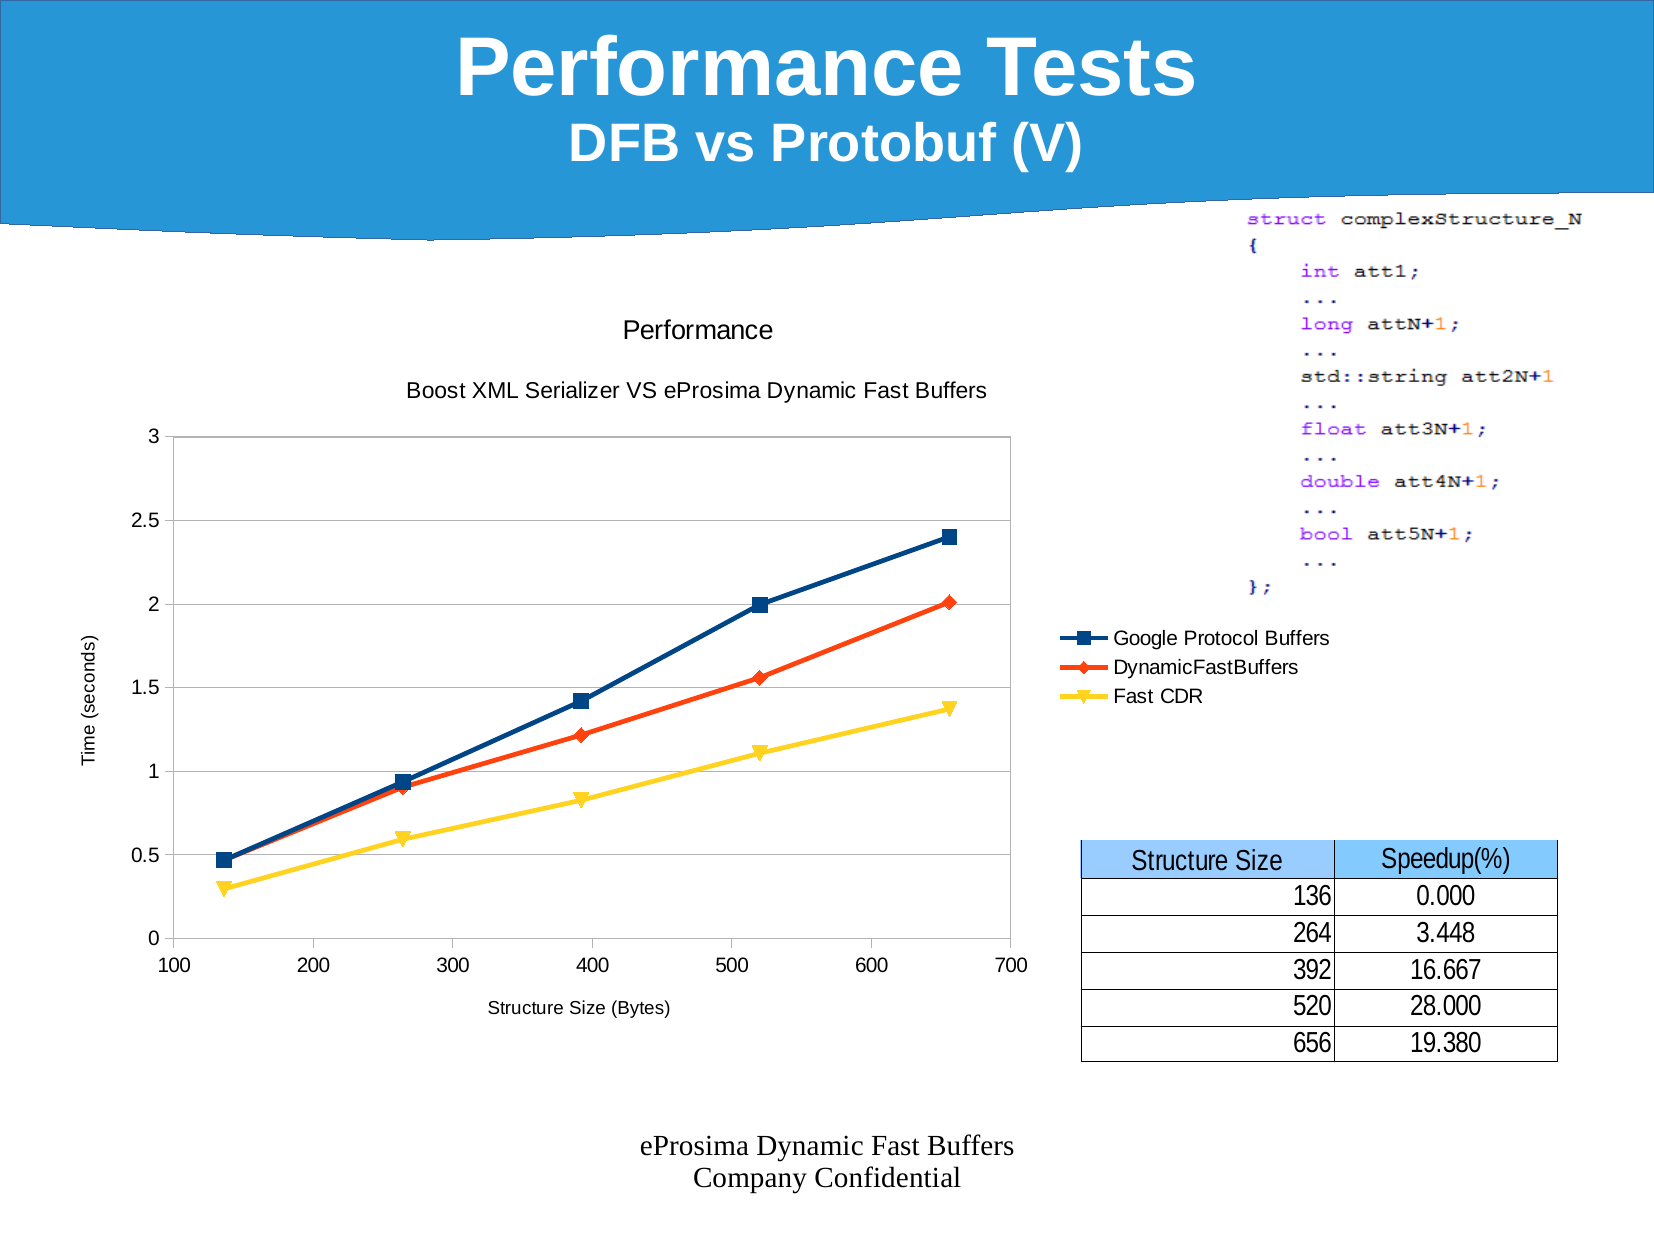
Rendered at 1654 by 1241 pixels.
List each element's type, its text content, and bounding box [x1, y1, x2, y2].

picture [1245, 206, 1606, 601]
text_box Performance Tests DFB vs Protobuf (V) [0, 0, 1654, 241]
chart [45, 285, 1351, 1051]
picture [1080, 840, 1561, 1066]
